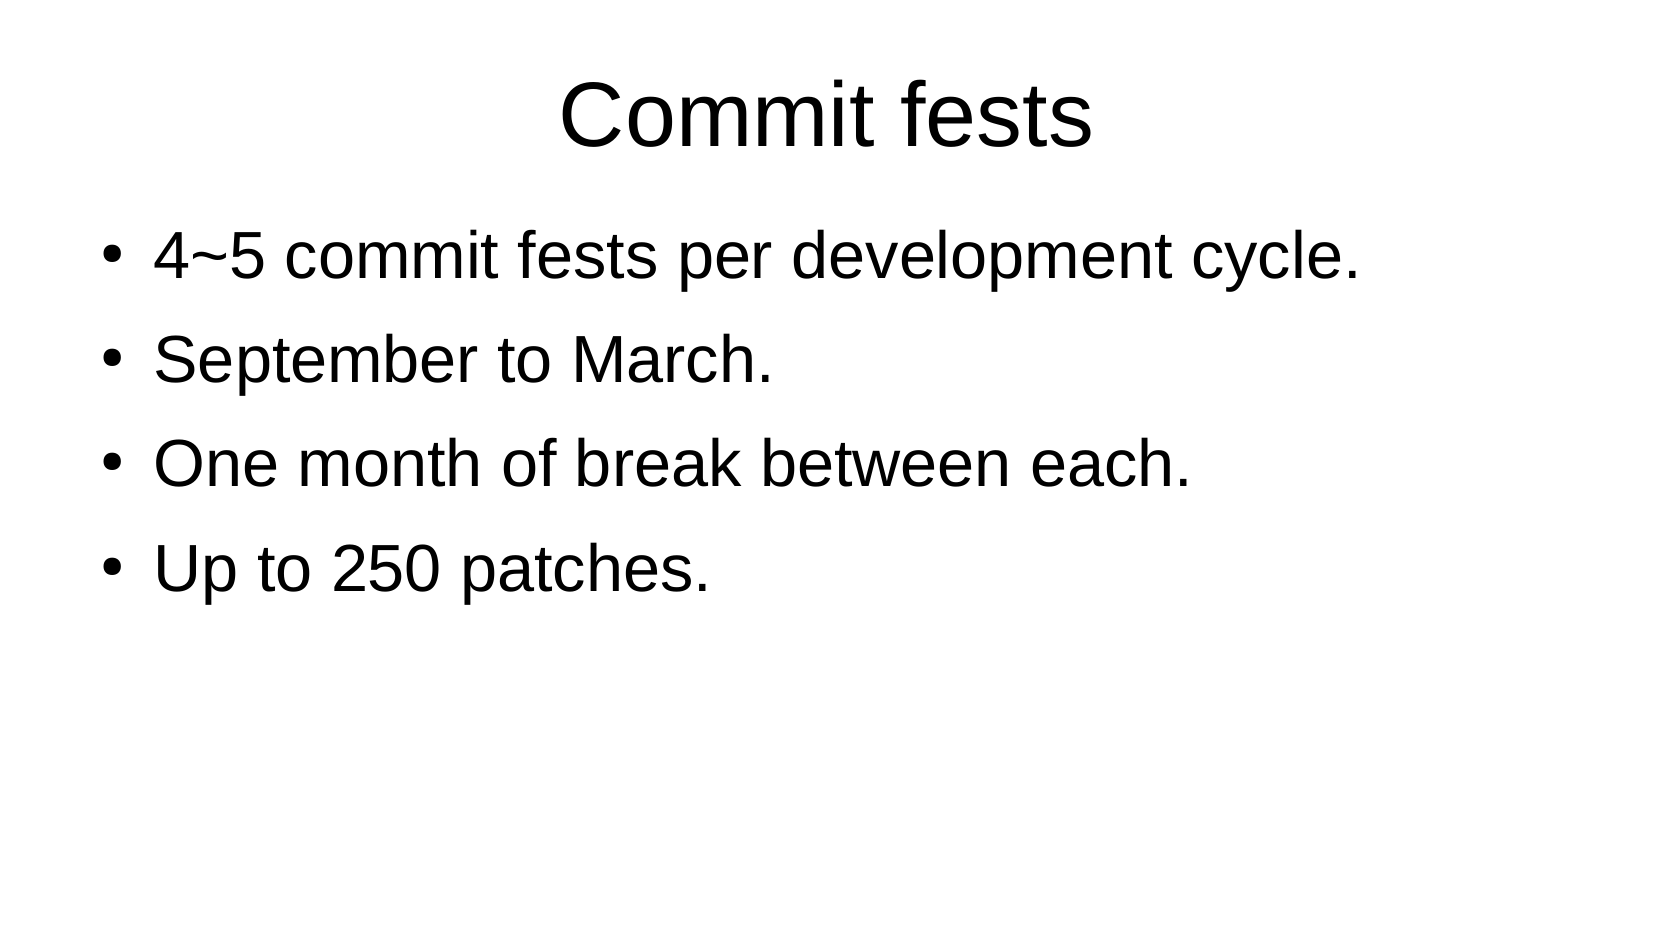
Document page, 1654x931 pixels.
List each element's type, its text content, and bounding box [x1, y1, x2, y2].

title Commit fests [82, 37, 1571, 193]
list 4~5 commit fests per development cycle. September to March. One month of break between each. Up to 250 patches. [82, 217, 1571, 758]
